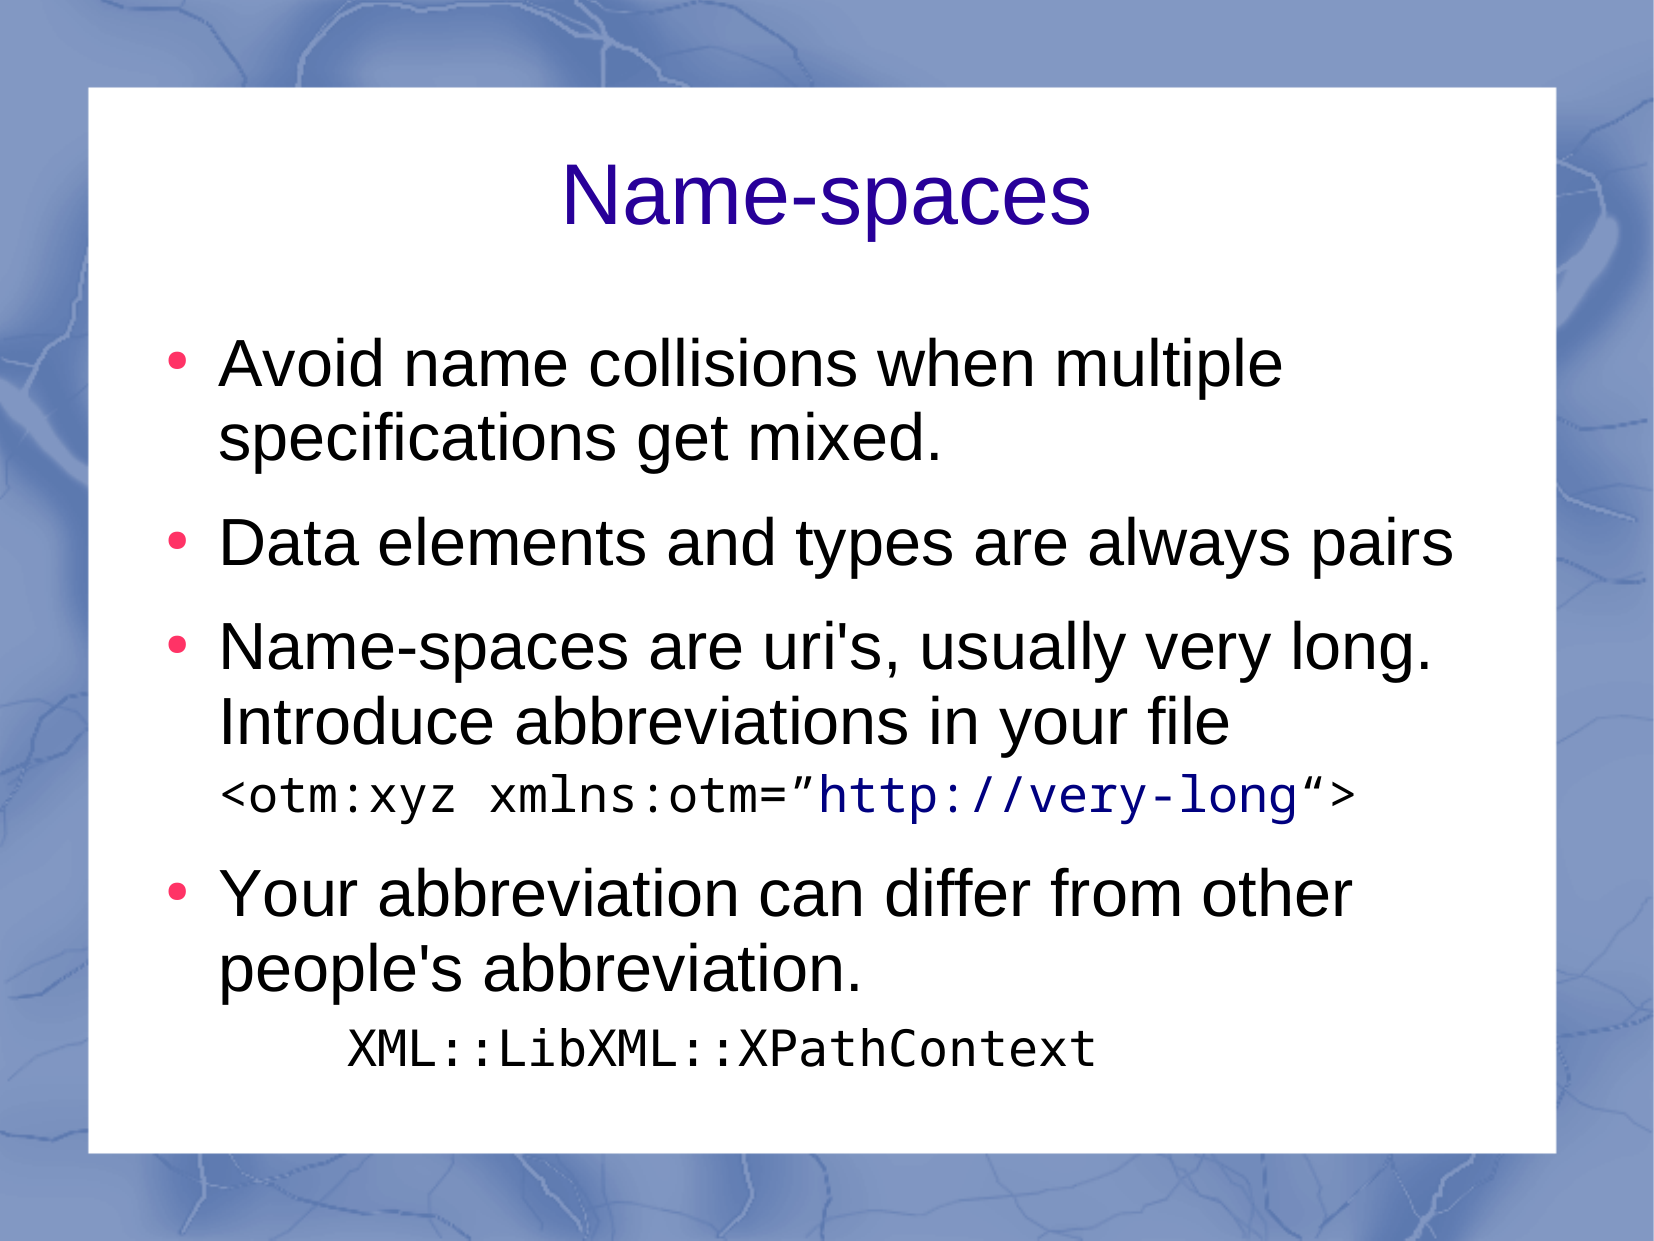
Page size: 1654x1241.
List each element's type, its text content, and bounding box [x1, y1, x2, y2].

picture [0, 0, 1654, 1241]
list Avoid name collisions when multiple specifications get mixed. Data elements and types are always pairs Name-spaces are uri's, usually very long. Introduce abbreviations in your file <otm:xyz xmlns:otm=”http://very-long“> Your abbreviation can differ from other people's abbreviation. XML::LibXML::XPathContext [147, 325, 1506, 1232]
title Name-spaces [118, 90, 1536, 298]
